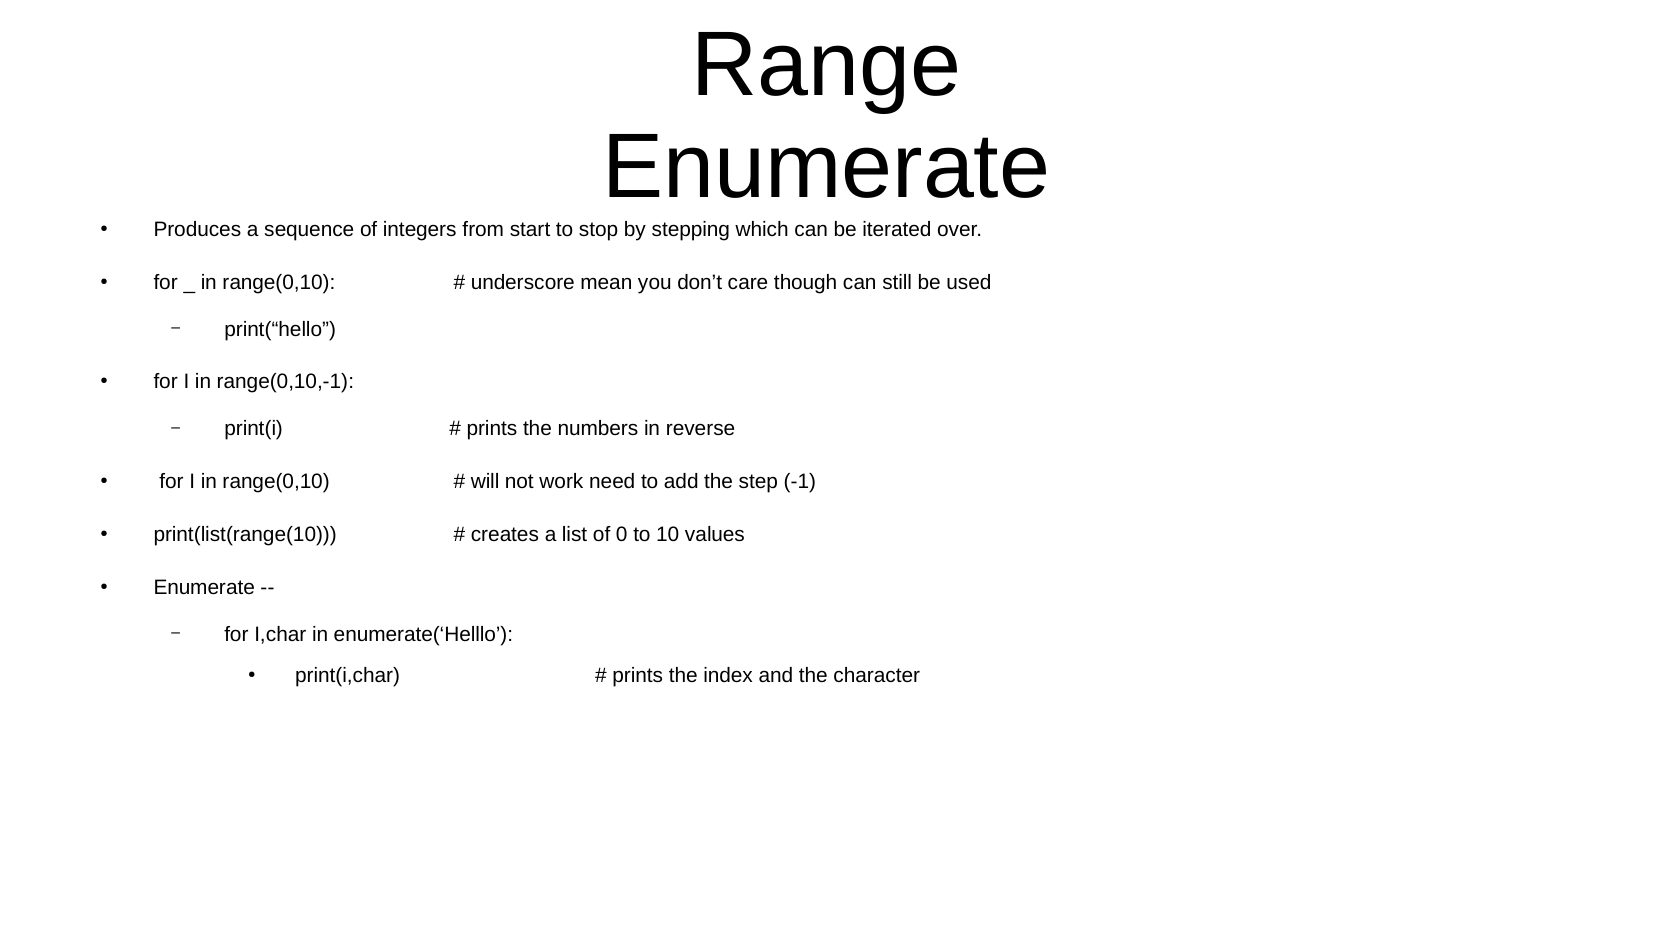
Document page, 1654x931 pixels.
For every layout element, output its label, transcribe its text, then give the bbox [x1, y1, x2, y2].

title Range Enumerate [82, 12, 1571, 217]
list Produces a sequence of integers from start to stop by stepping which can be iterated over. for _ in range(0,10): # underscore mean you don’t care though can still be used print(“hello”) for I in range(0,10,-1): print(i) # prints the numbers in reverse for I in range(0,10) # will not work need to add the step (-1) print(list(range(10))) # creates a list of 0 to 10 values Enumerate -- for I,char in enumerate(‘Helllo’): print(i,char) # prints the index and the character [82, 217, 1571, 758]
